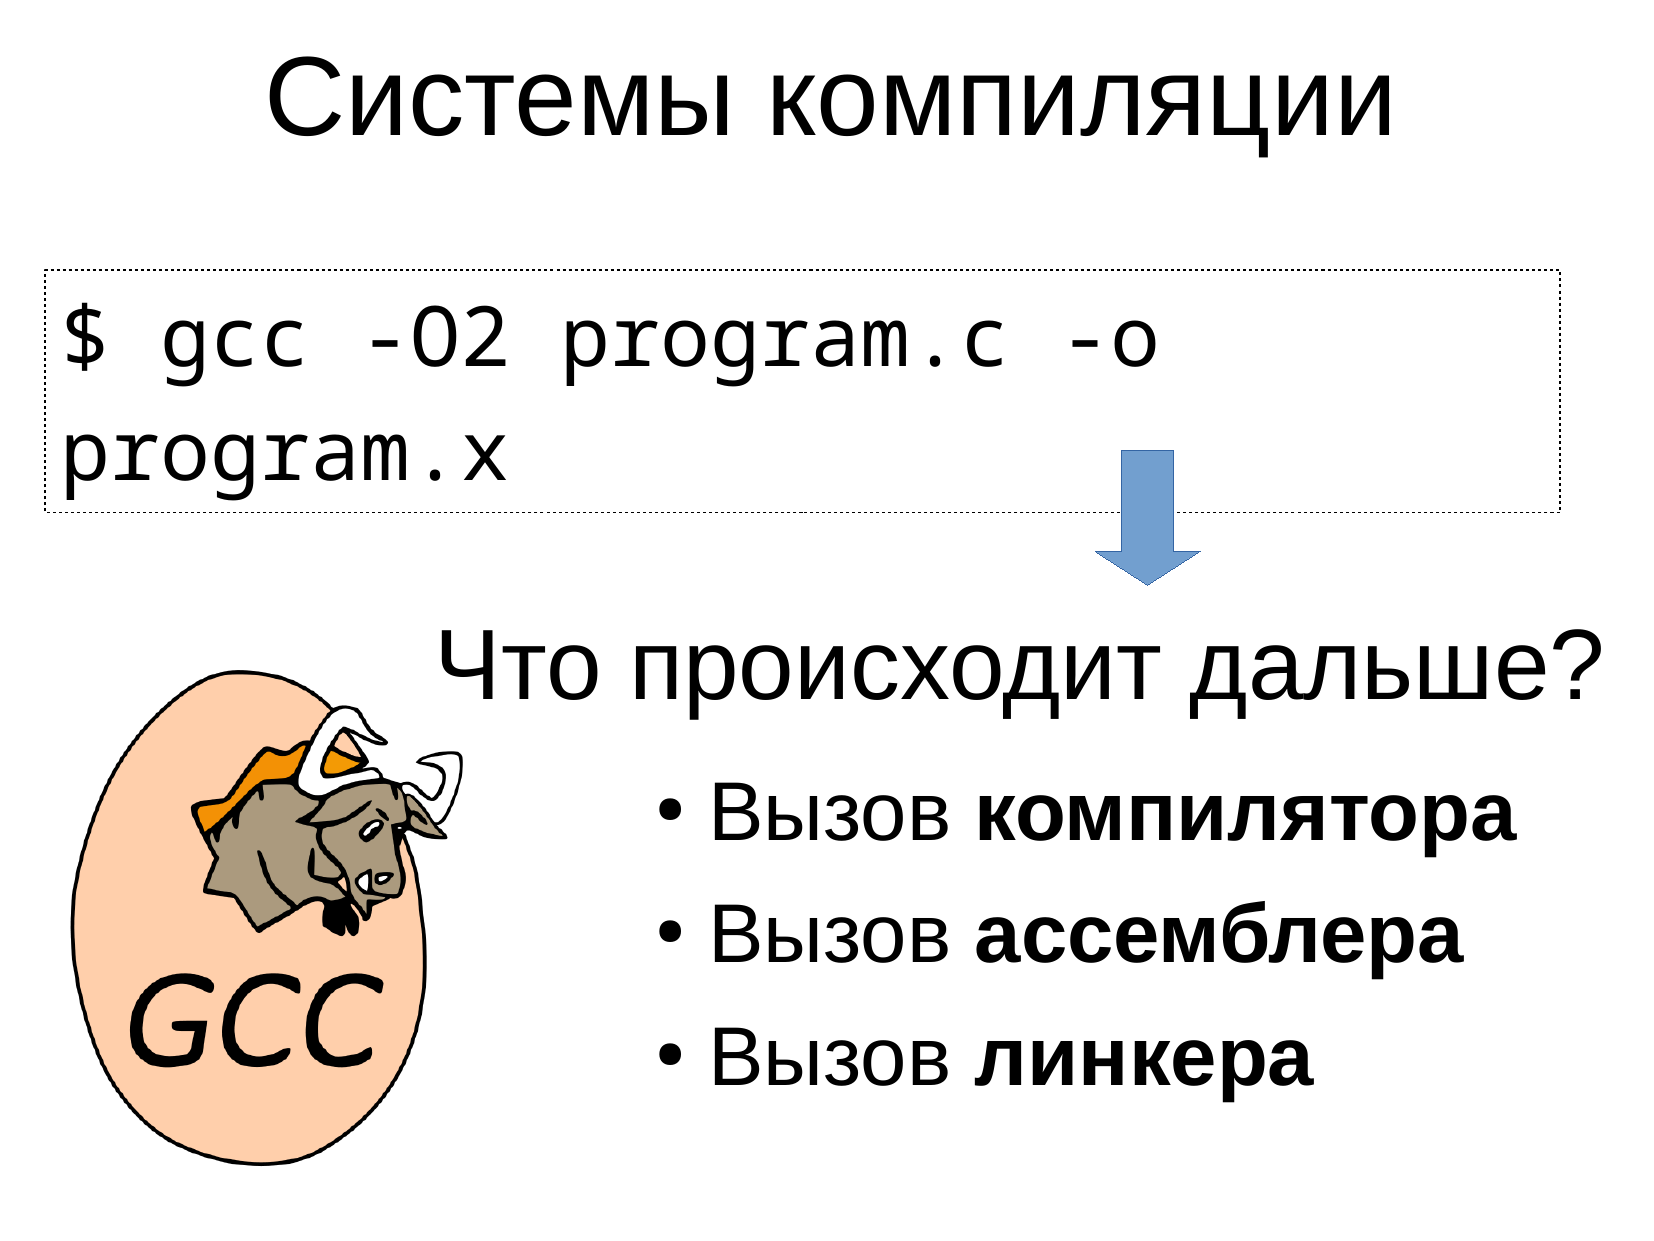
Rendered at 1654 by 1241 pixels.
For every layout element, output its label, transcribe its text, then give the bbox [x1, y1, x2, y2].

list Вызов компилятора Вызов ассемблера Вызов линкера [637, 765, 1546, 1180]
picture [60, 663, 466, 1171]
title Системы компиляции [86, 33, 1576, 160]
text_box Что происходит дальше? [420, 601, 1636, 736]
text_box $ gcc -O2 program.c -o program.x [45, 270, 1561, 396]
text_box [1095, 450, 1201, 586]
